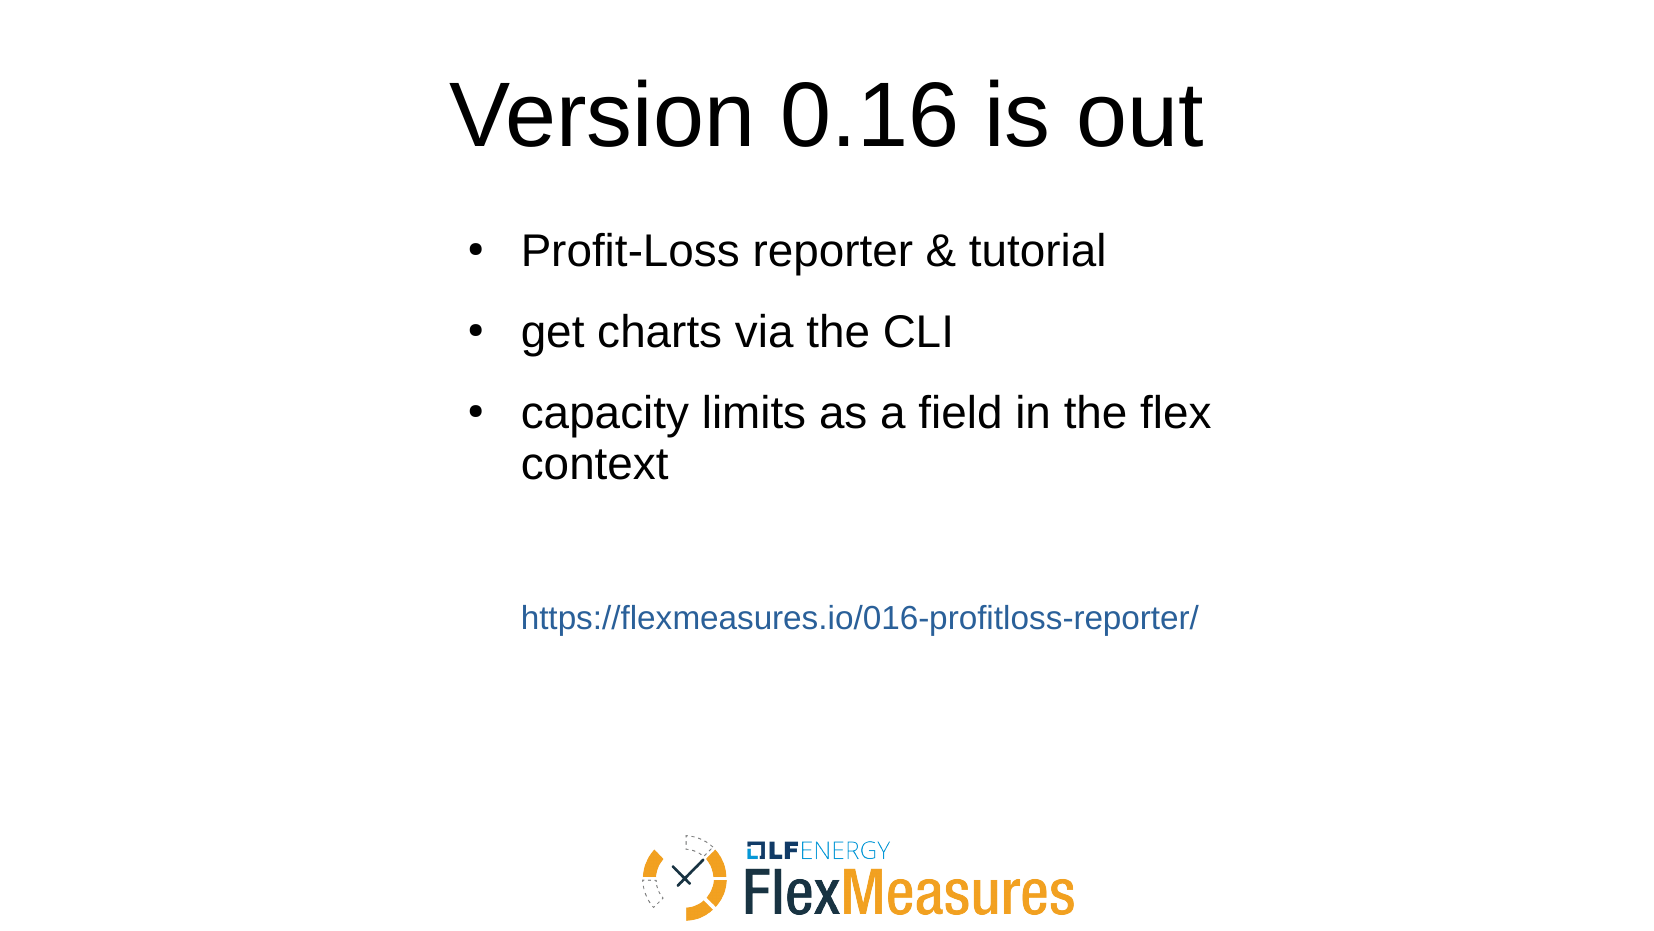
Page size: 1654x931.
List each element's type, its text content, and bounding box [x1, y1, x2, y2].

list Profit-Loss reporter & tutorial get charts via the CLI capacity limits as a field in the flex context https://flexmeasures.io/016-profitloss-reporter/ [450, 225, 1339, 826]
title Version 0.16 is out [82, 37, 1571, 193]
picture [642, 835, 1074, 921]
